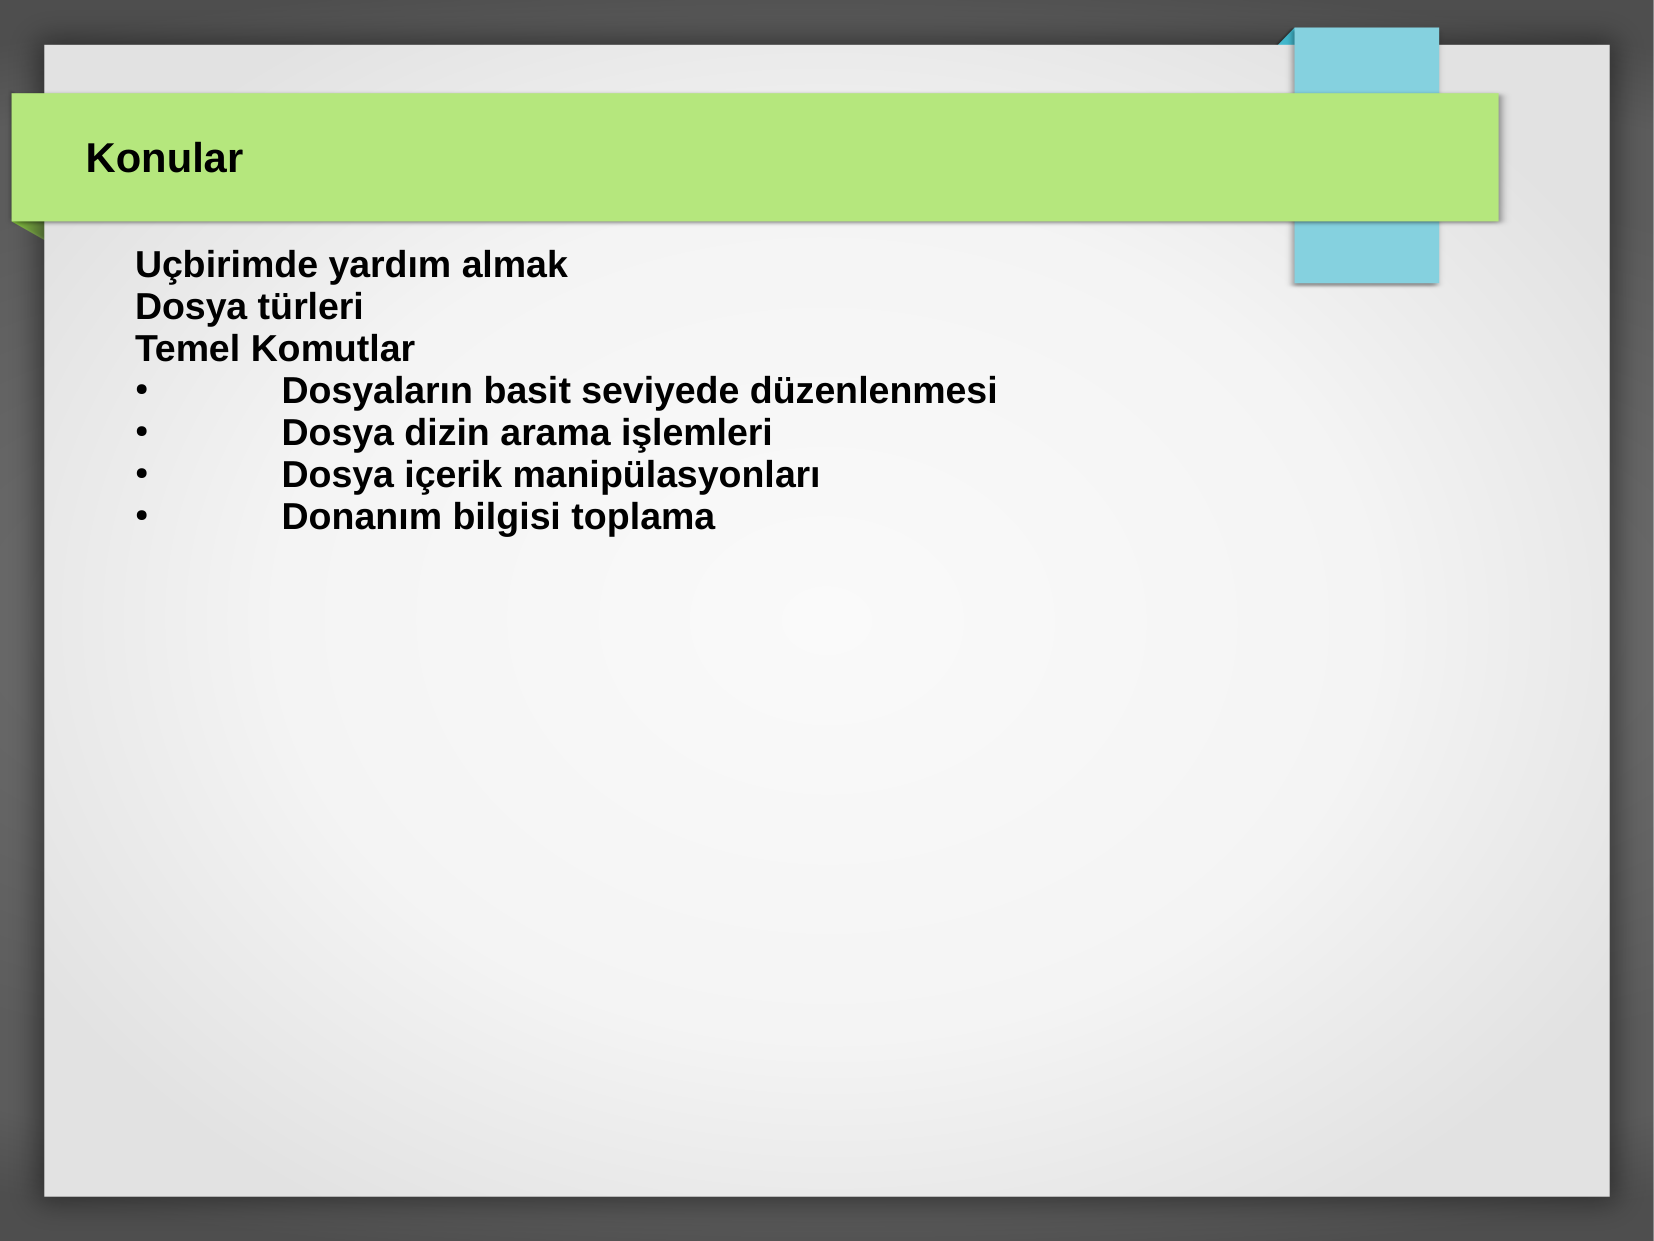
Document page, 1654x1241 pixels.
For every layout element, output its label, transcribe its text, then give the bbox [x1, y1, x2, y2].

text_box Konular [70, 127, 259, 189]
text_box Uçbirimde yardım almak Dosya türleri Temel Komutlar Dosyaların basit seviyede düzenlenmesi Dosya dizin arama işlemleri Dosya içerik manipülasyonları Donanım bilgisi toplama [82, 236, 1349, 1079]
picture [0, 0, 1654, 1241]
